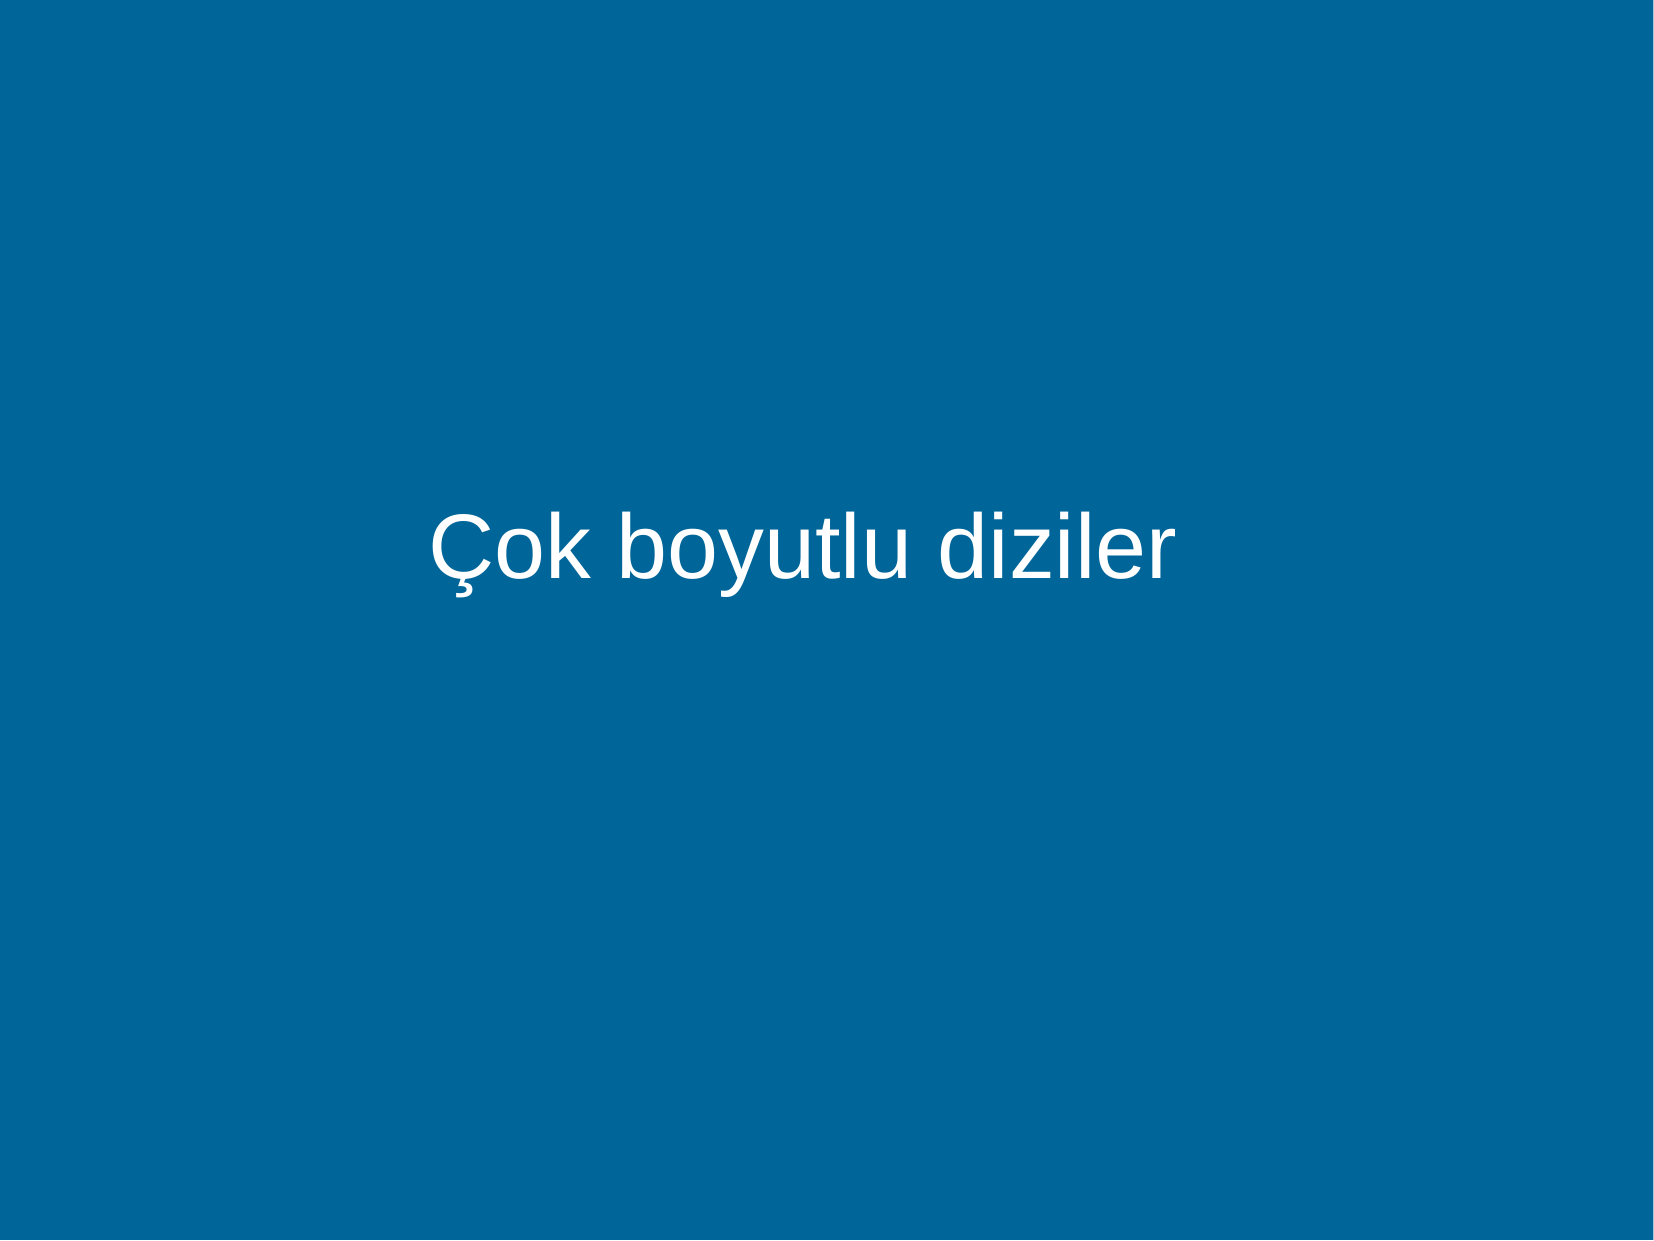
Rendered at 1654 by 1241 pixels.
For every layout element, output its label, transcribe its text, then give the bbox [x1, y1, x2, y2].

title Çok boyutlu diziler [59, 442, 1548, 650]
